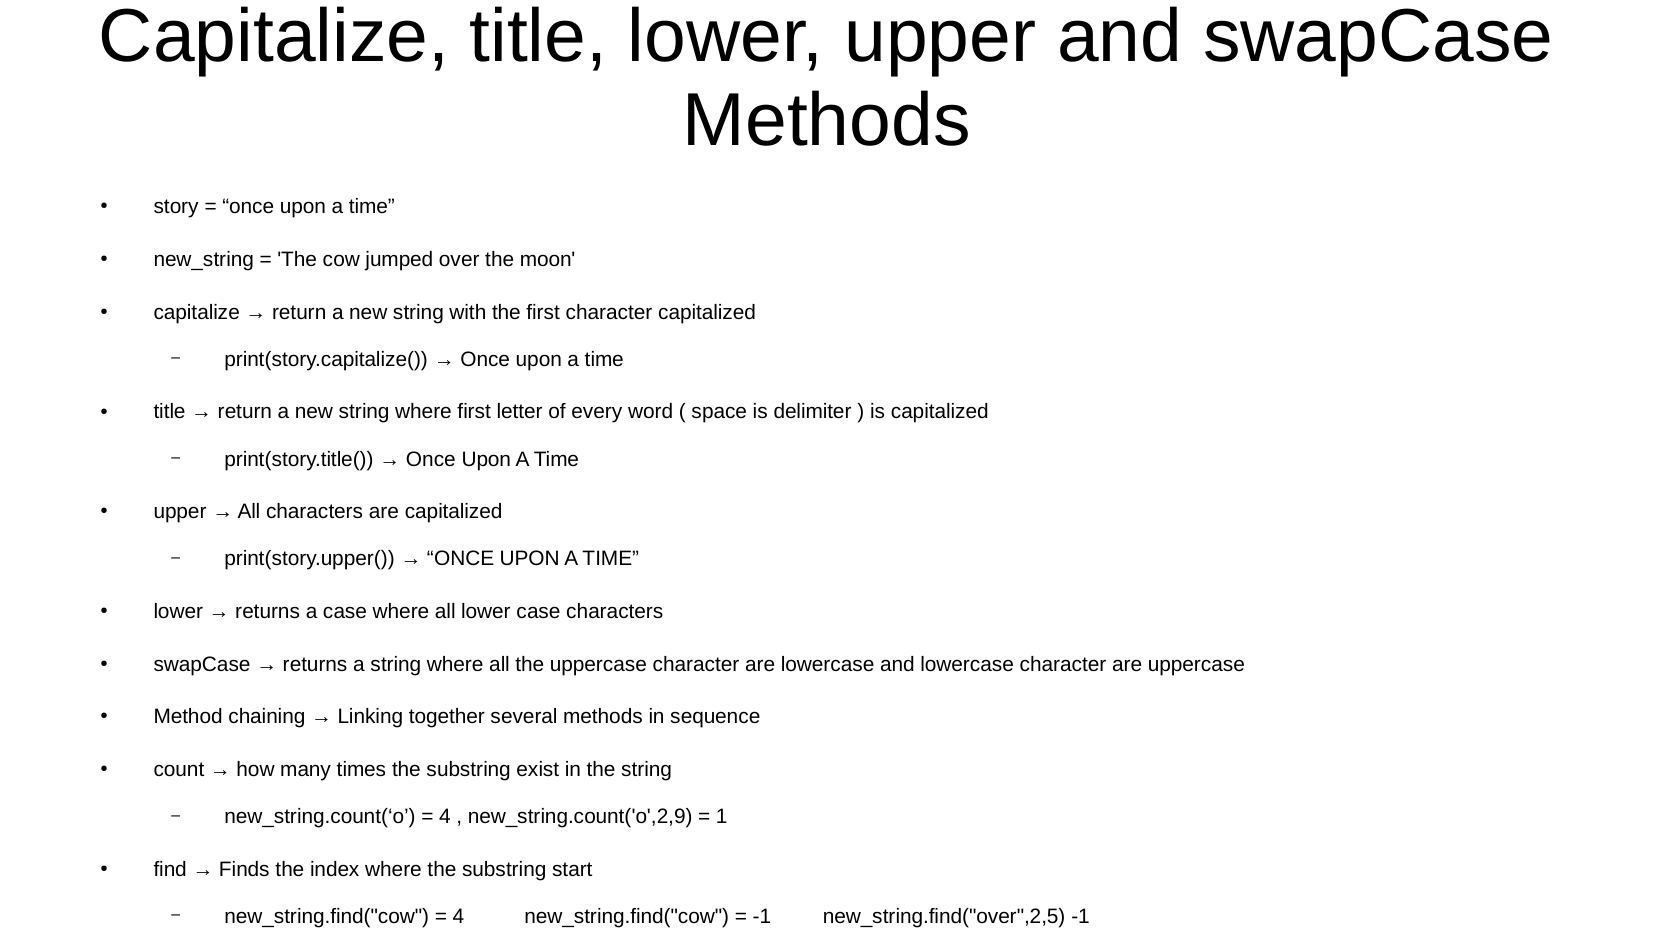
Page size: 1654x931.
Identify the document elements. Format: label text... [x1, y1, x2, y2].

list story = “once upon a time” new_string = 'The cow jumped over the moon' capitalize → return a new string with the first character capitalized print(story.capitalize()) → Once upon a time title → return a new string where first letter of every word ( space is delimiter ) is capitalized print(story.title()) → Once Upon A Time upper → All characters are capitalized print(story.upper()) → “ONCE UPON A TIME” lower → returns a case where all lower case characters swapCase → returns a string where all the uppercase character are lowercase and lowercase character are uppercase Method chaining → Linking together several methods in sequence count → how many times the substring exist in the string new_string.count(‘o’) = 4 , new_string.count('o',2,9) = 1 find → Finds the index where the substring start new_string.find("cow") = 4 new_string.find("cow") = -1 new_string.find("over",2,5) -1 [82, 195, 1576, 931]
title Capitalize, title, lower, upper and swapCase Methods [82, 0, 1571, 181]
